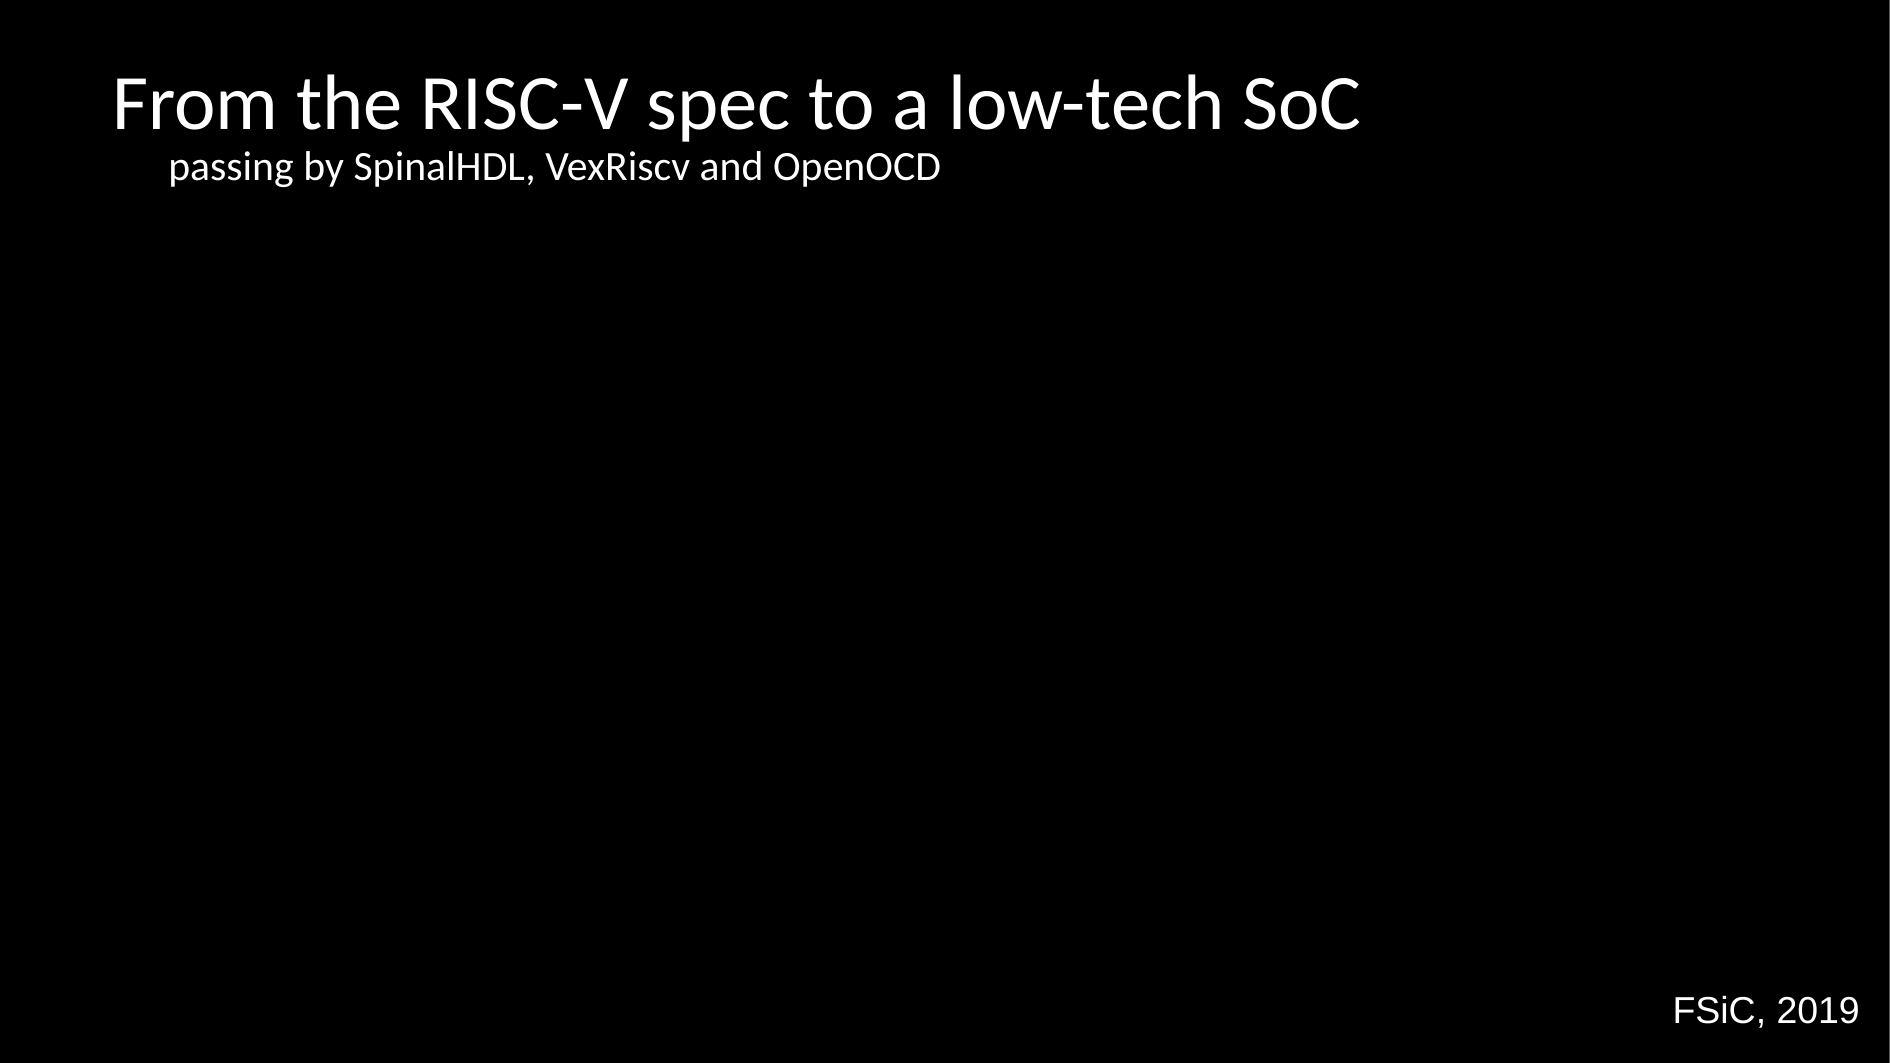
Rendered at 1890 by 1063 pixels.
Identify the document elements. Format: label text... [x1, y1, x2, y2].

text_box FSiC, 2019 [1657, 982, 1890, 1040]
title From the RISC-V spec to a low-tech SoC passing by SpinalHDL, VexRiscv and OpenOCD [94, 42, 1796, 220]
